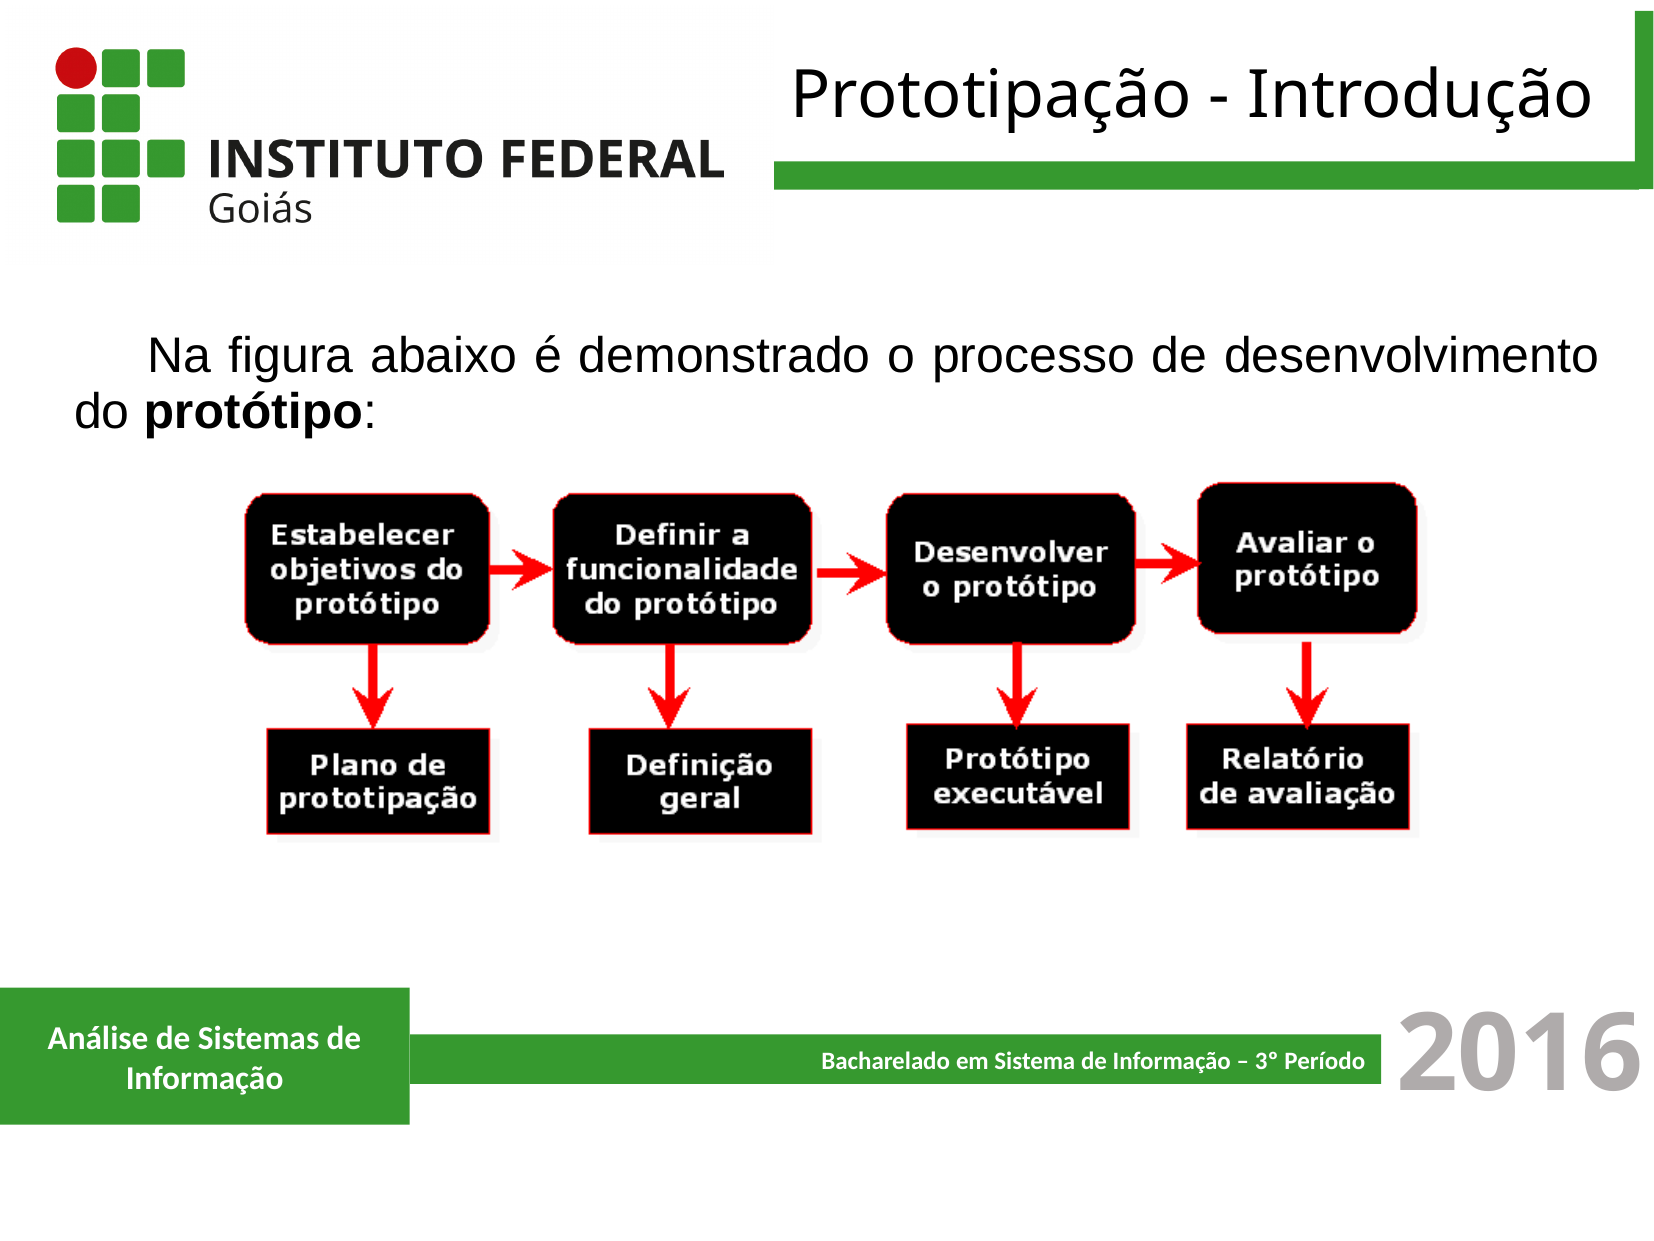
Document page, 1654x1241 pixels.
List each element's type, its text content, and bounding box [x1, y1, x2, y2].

text_box 2016 [1381, 975, 1648, 1125]
text_box [774, 10, 1654, 190]
text_box Na figura abaixo é demonstrado o processo de desenvolvimento do protótipo: [59, 264, 1615, 940]
text_box Prototipação - Introdução [860, 42, 1610, 138]
picture [5, 5, 774, 265]
picture [237, 473, 1432, 849]
text_box Análise de Sistemas de Informação [0, 987, 410, 1125]
text_box Bacharelado em Sistema de Informação – 3º Período [410, 1034, 1382, 1084]
